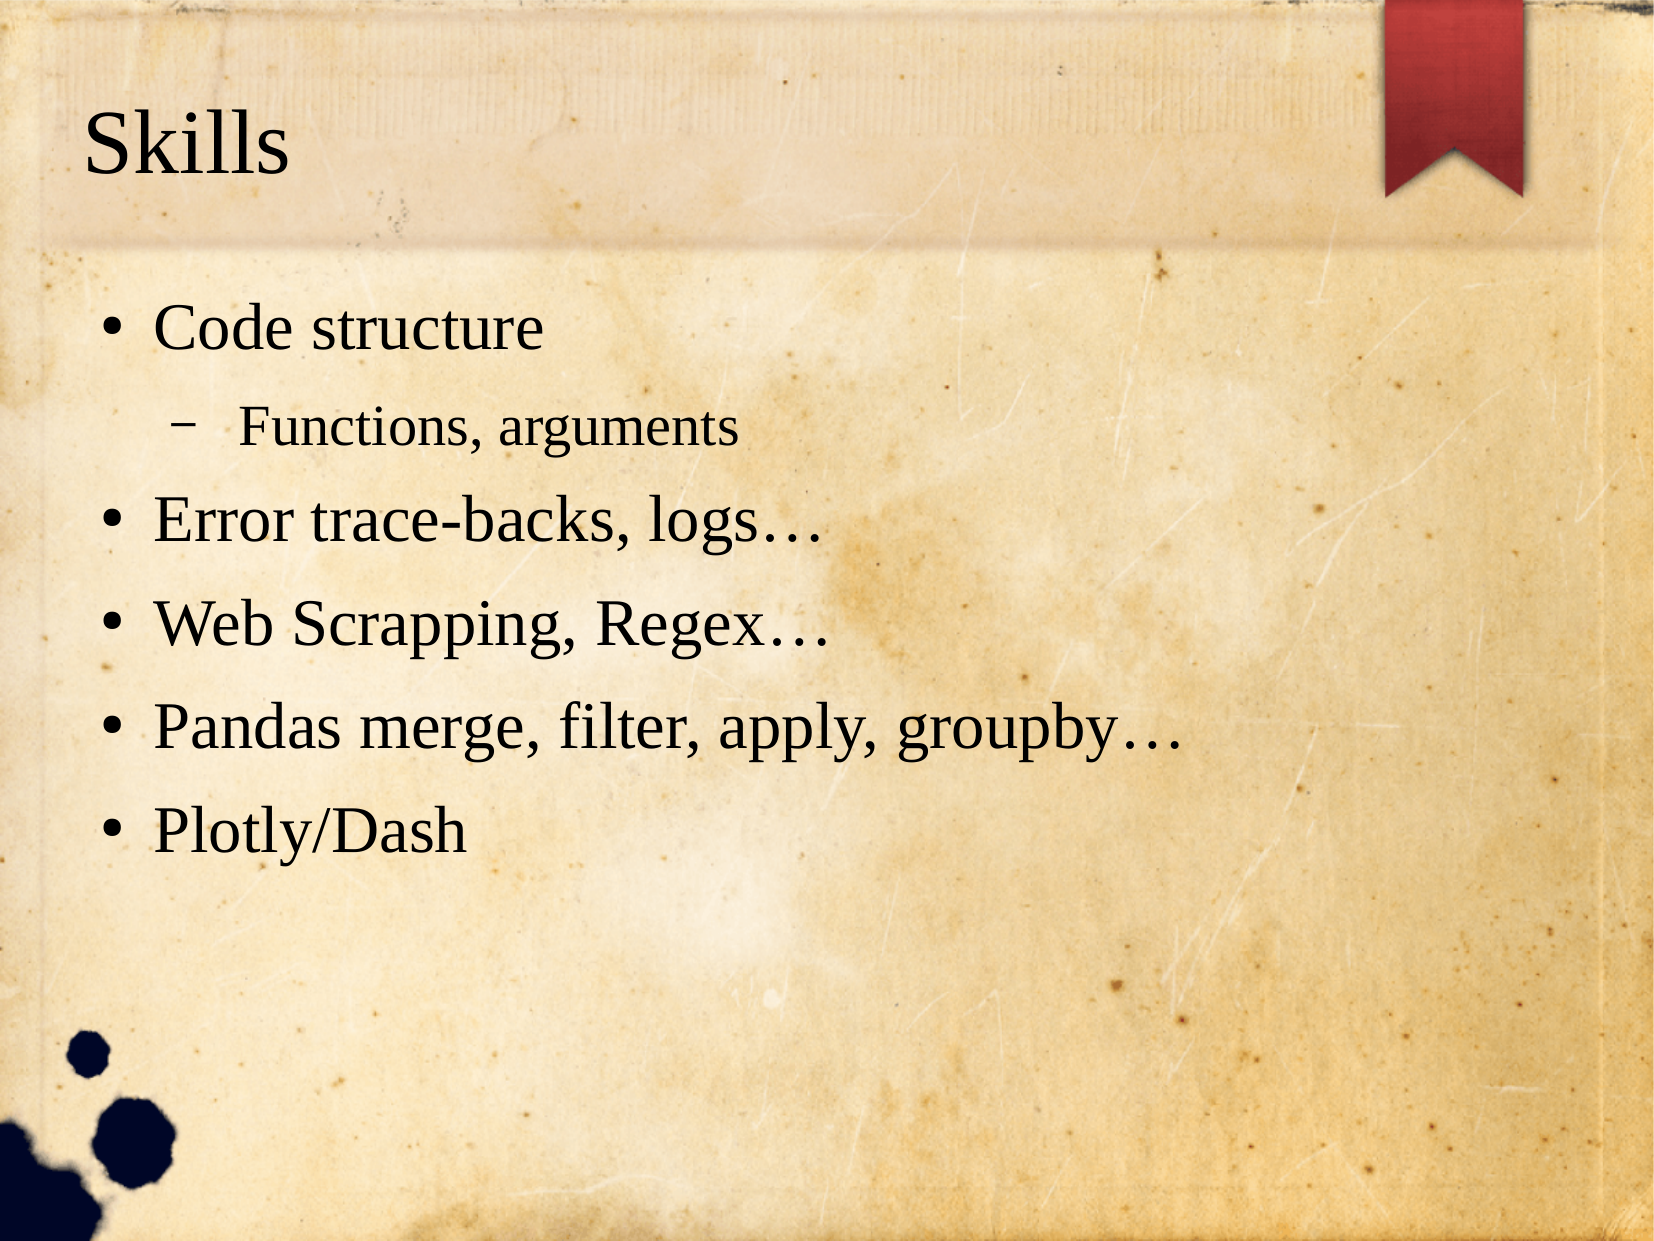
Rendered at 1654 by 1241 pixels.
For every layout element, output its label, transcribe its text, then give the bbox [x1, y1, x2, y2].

list Code structure Functions, arguments Error trace-backs, logs… Web Scrapping, Regex… Pandas merge, filter, apply, groupby… Plotly/Dash [82, 290, 1538, 1010]
title Skills [82, 49, 1347, 237]
picture [0, 0, 1654, 1241]
